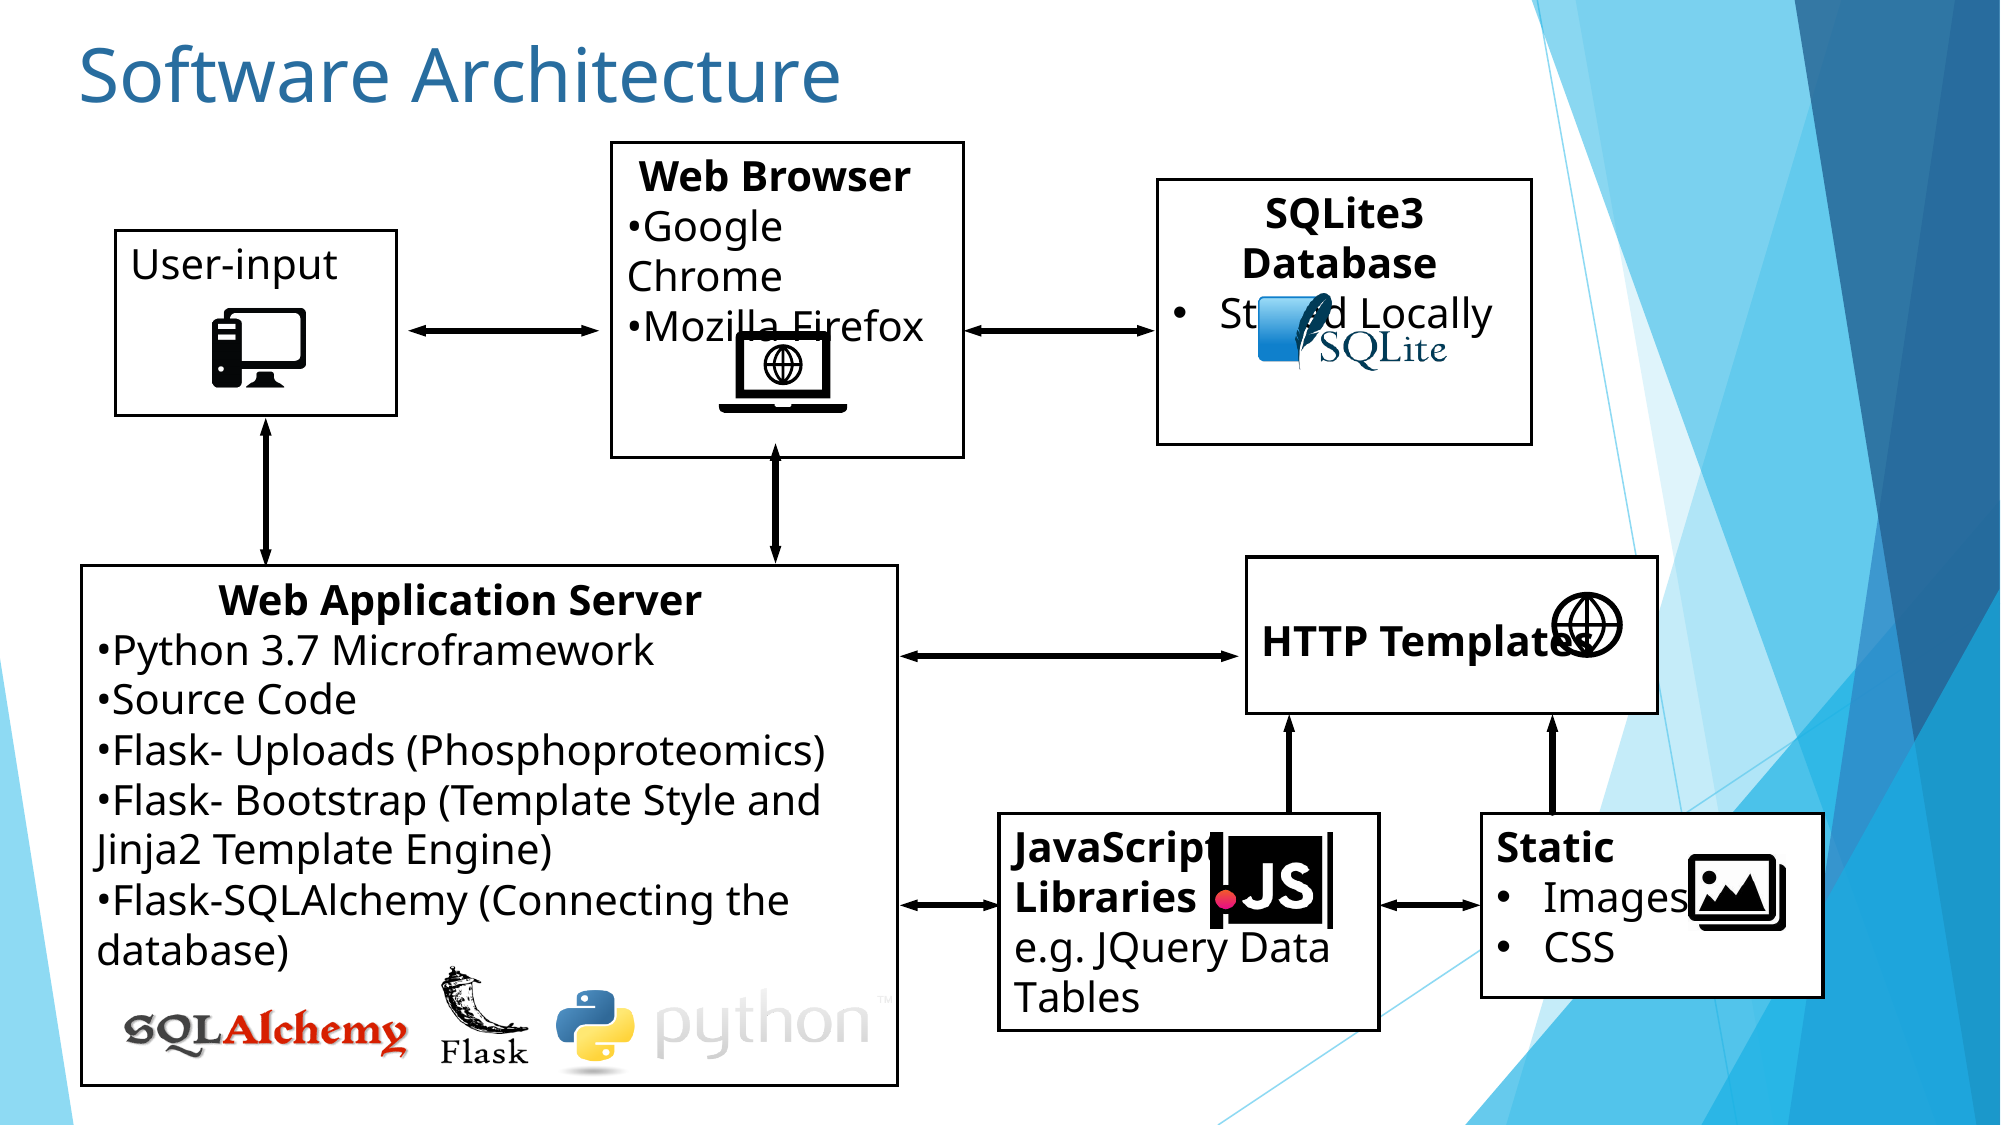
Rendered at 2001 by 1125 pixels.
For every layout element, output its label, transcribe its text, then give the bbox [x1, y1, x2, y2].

text_box Static Images CSS [1481, 813, 1823, 998]
picture [1209, 831, 1334, 929]
picture [115, 948, 951, 1081]
picture [1688, 854, 1786, 932]
text_box Web Application Server Python 3.7 Microframework Source Code Flask- Uploads (Phosphoproteomics) Flask- Bootstrap (Template Style and Jinja2 Template Engine) Flask-SQLAlchemy (Connecting the database) [81, 565, 898, 1086]
text_box Web Browser Google Chrome Mozilla Firefox [611, 142, 964, 439]
picture [212, 305, 306, 390]
text_box JavaScript Libraries e.g. JQuery Data Tables [998, 813, 1379, 1031]
text_box HTTP Templates [1246, 557, 1658, 714]
picture [715, 301, 851, 443]
text_box Software Architecture [63, 19, 1247, 126]
picture [1541, 582, 1633, 667]
picture [1226, 289, 1478, 381]
text_box SQLite3 Database Stored Locally [1157, 179, 1532, 420]
text_box User-input [115, 230, 397, 416]
